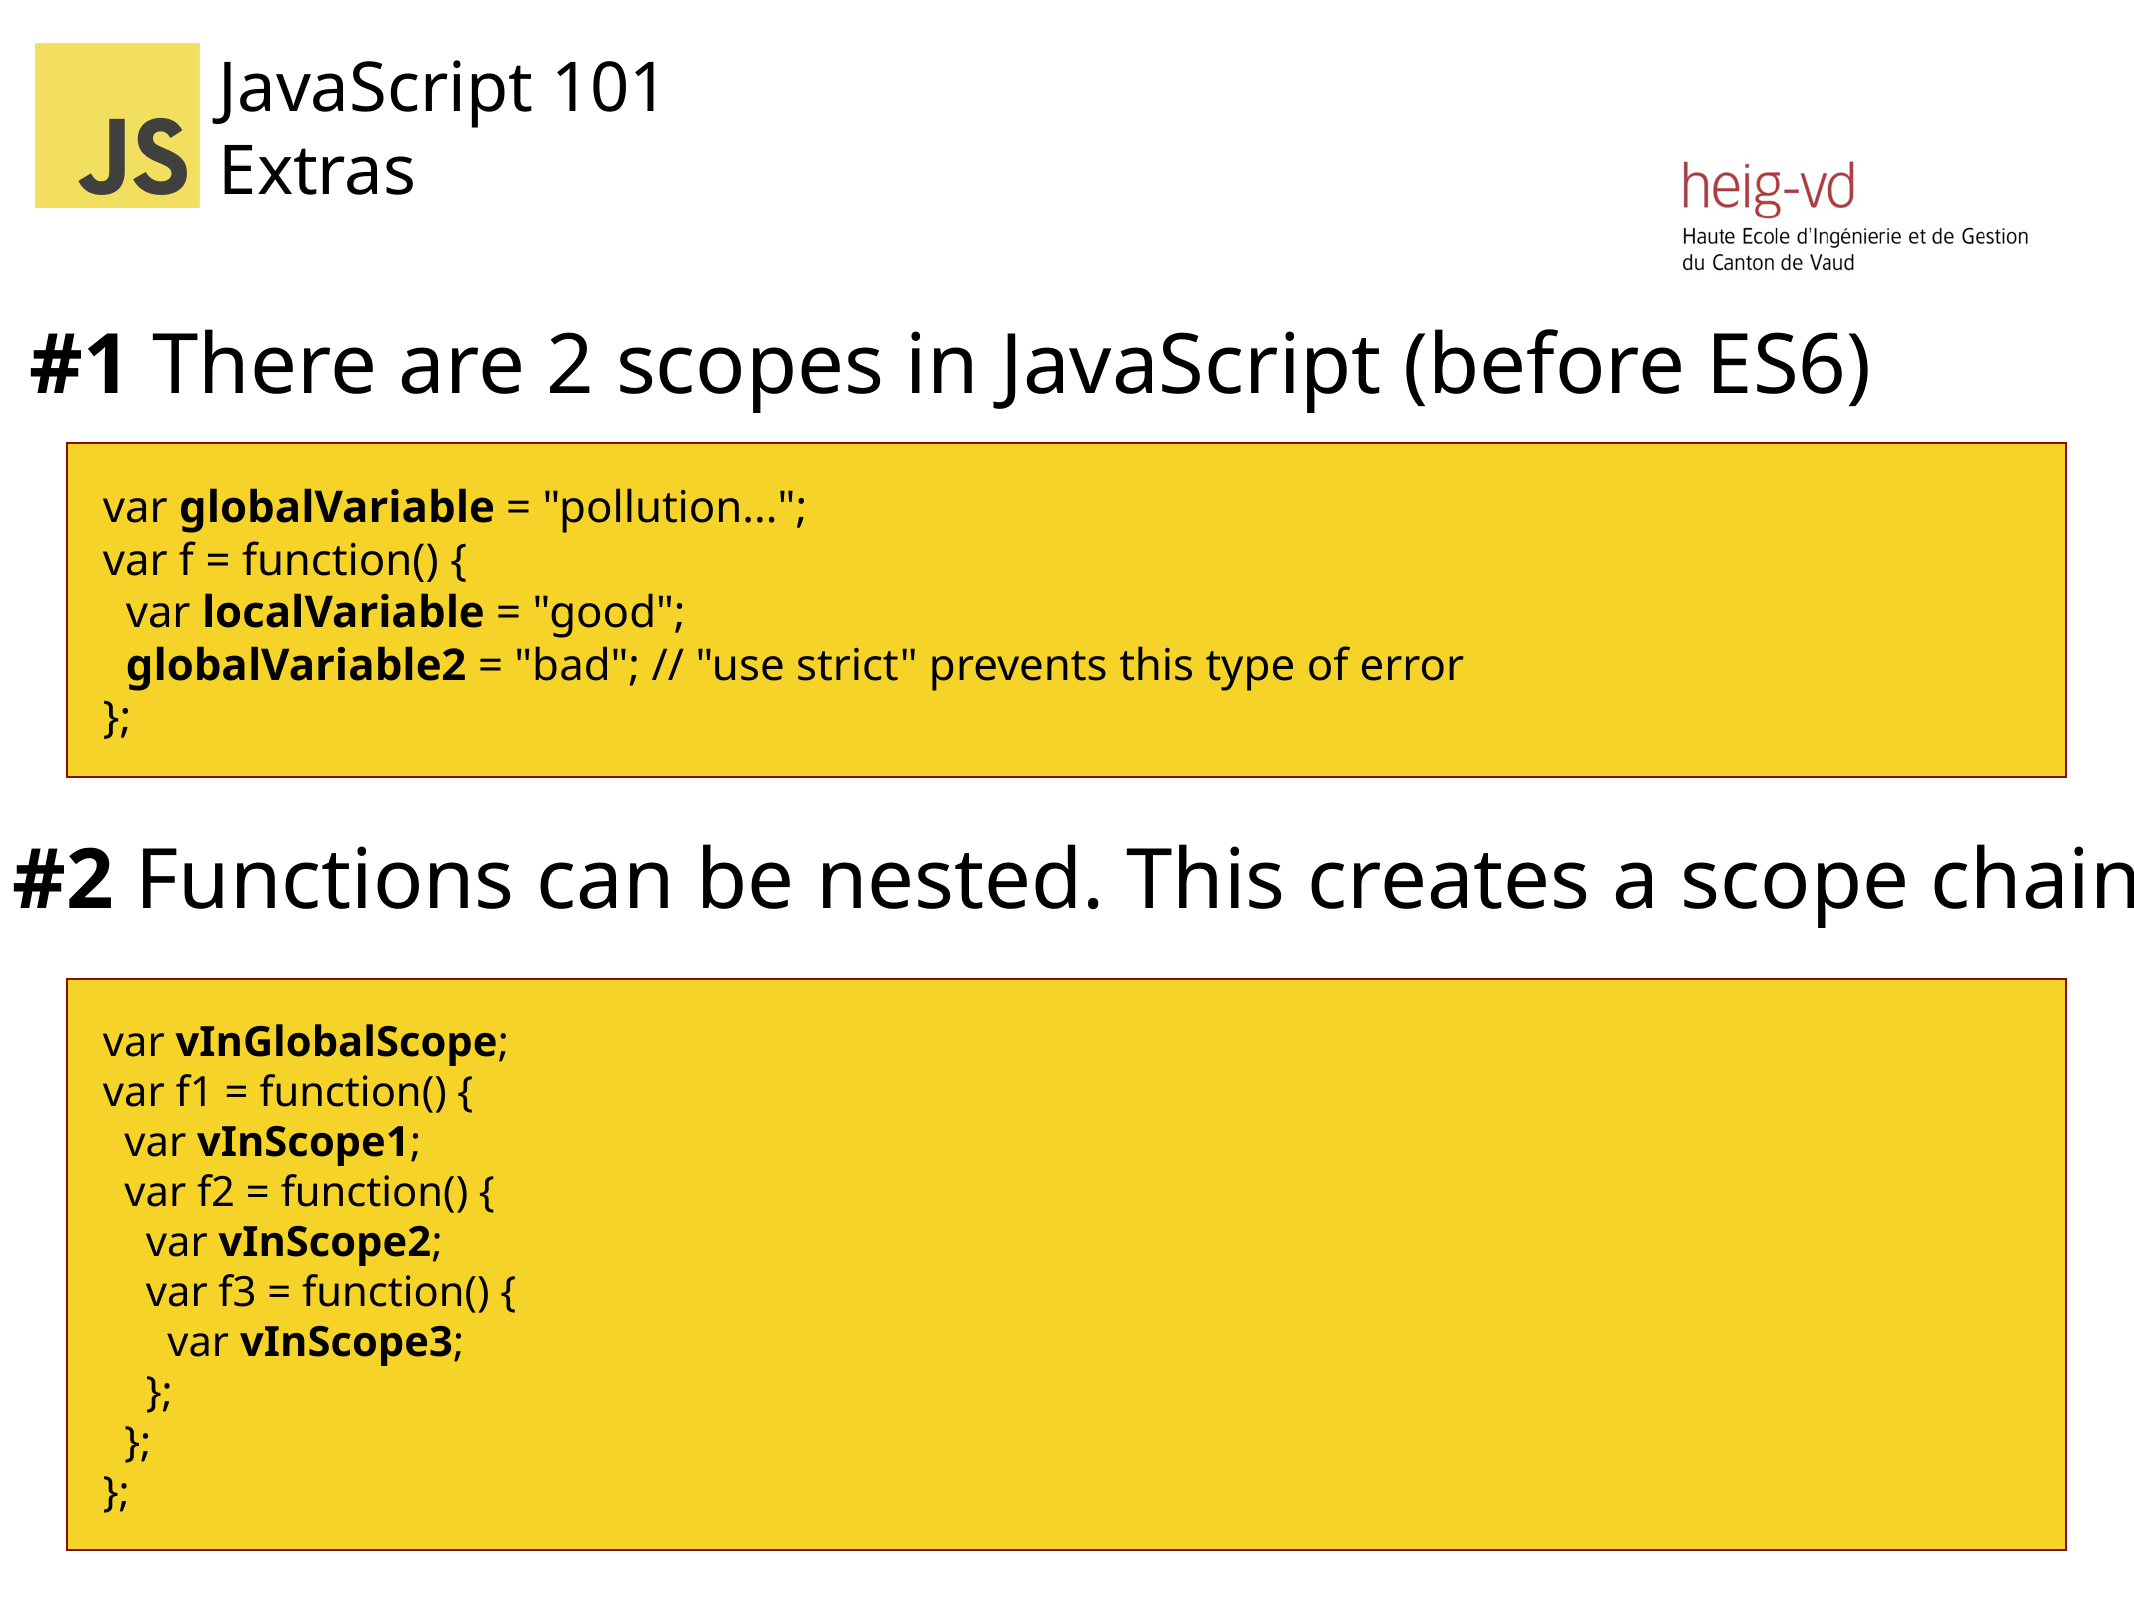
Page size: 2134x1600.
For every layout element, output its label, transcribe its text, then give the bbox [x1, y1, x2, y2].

picture [1672, 149, 2036, 284]
text_box #1 There are 2 scopes in JavaScript (before ES6) [21, 302, 1882, 419]
text_box #2 Functions can be nested. This creates a scope chain. [4, 816, 2134, 934]
picture [35, 43, 200, 208]
text_box var vInGlobalScope; var f1 = function() { var vInScope1; var f2 = function() { var vInScope2; var f3 = function() { var vInScope3; }; }; }; [67, 979, 2066, 1551]
text_box var globalVariable = "pollution..."; var f = function() { var localVariable = "good"; globalVariable2 = "bad"; // "use strict" prevents this type of error }; [67, 443, 2066, 777]
text_box JavaScript 101 Extras [210, 34, 1299, 217]
